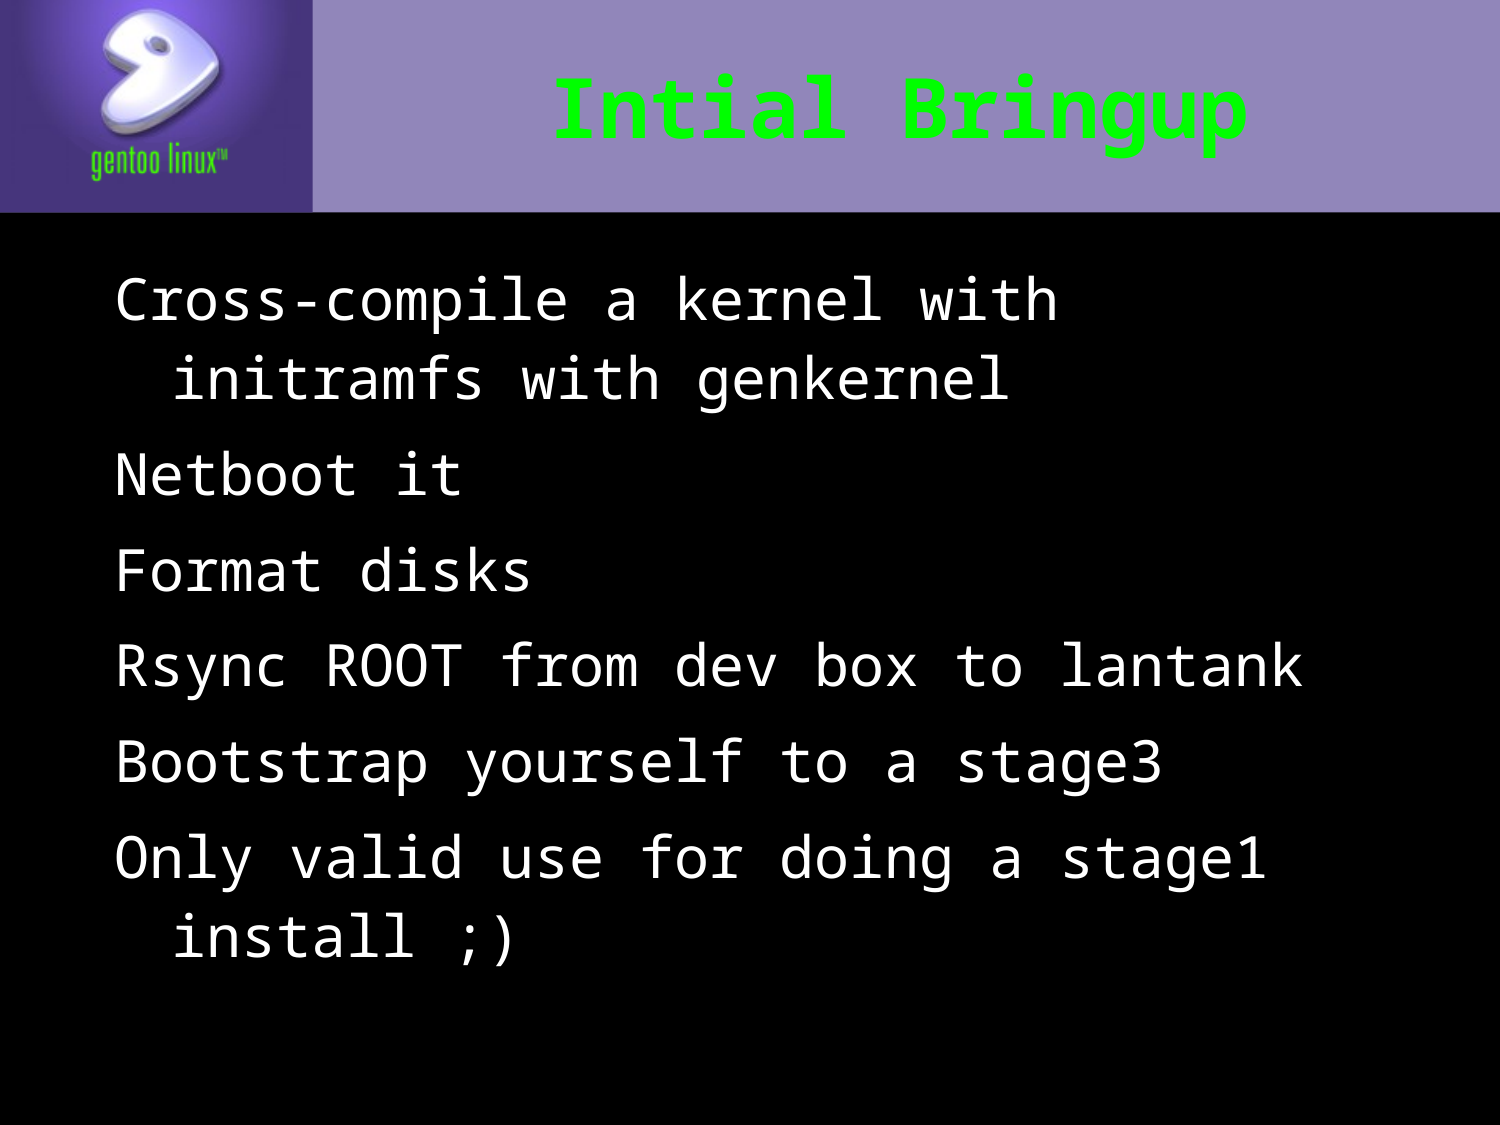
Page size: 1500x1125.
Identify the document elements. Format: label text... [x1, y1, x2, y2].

picture [0, 0, 302, 184]
list Cross-compile a kernel with initramfs with genkernel Netboot it Format disks Rsync ROOT from dev box to lantank Bootstrap yourself to a stage3 Only valid use for doing a stage1 install ;) [99, 249, 1388, 1101]
title Intial Bringup [324, 12, 1476, 201]
